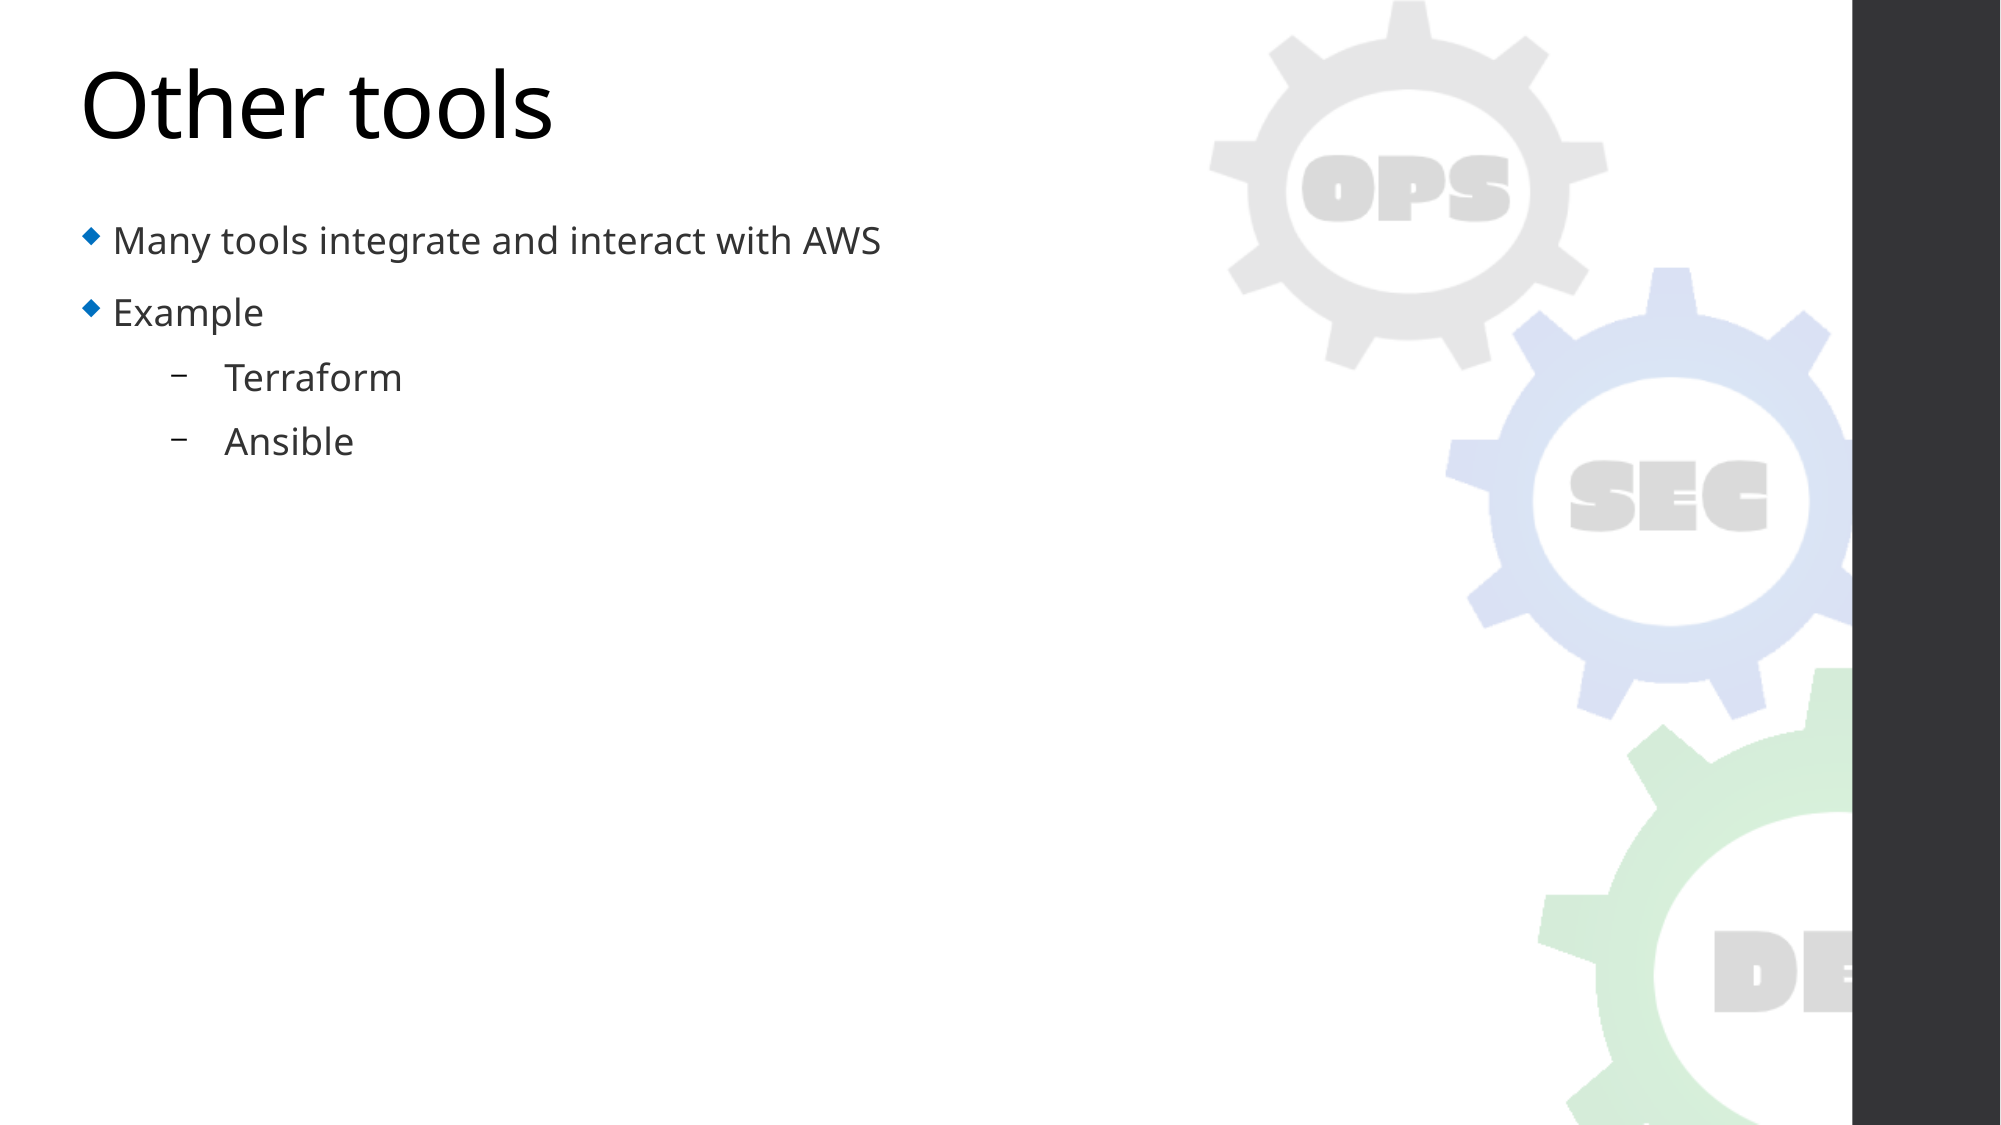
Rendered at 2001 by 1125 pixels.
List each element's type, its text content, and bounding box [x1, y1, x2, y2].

title Other tools [64, 33, 1797, 166]
list Many tools integrate and interact with AWS Example Terraform Ansible [67, 212, 1801, 1088]
